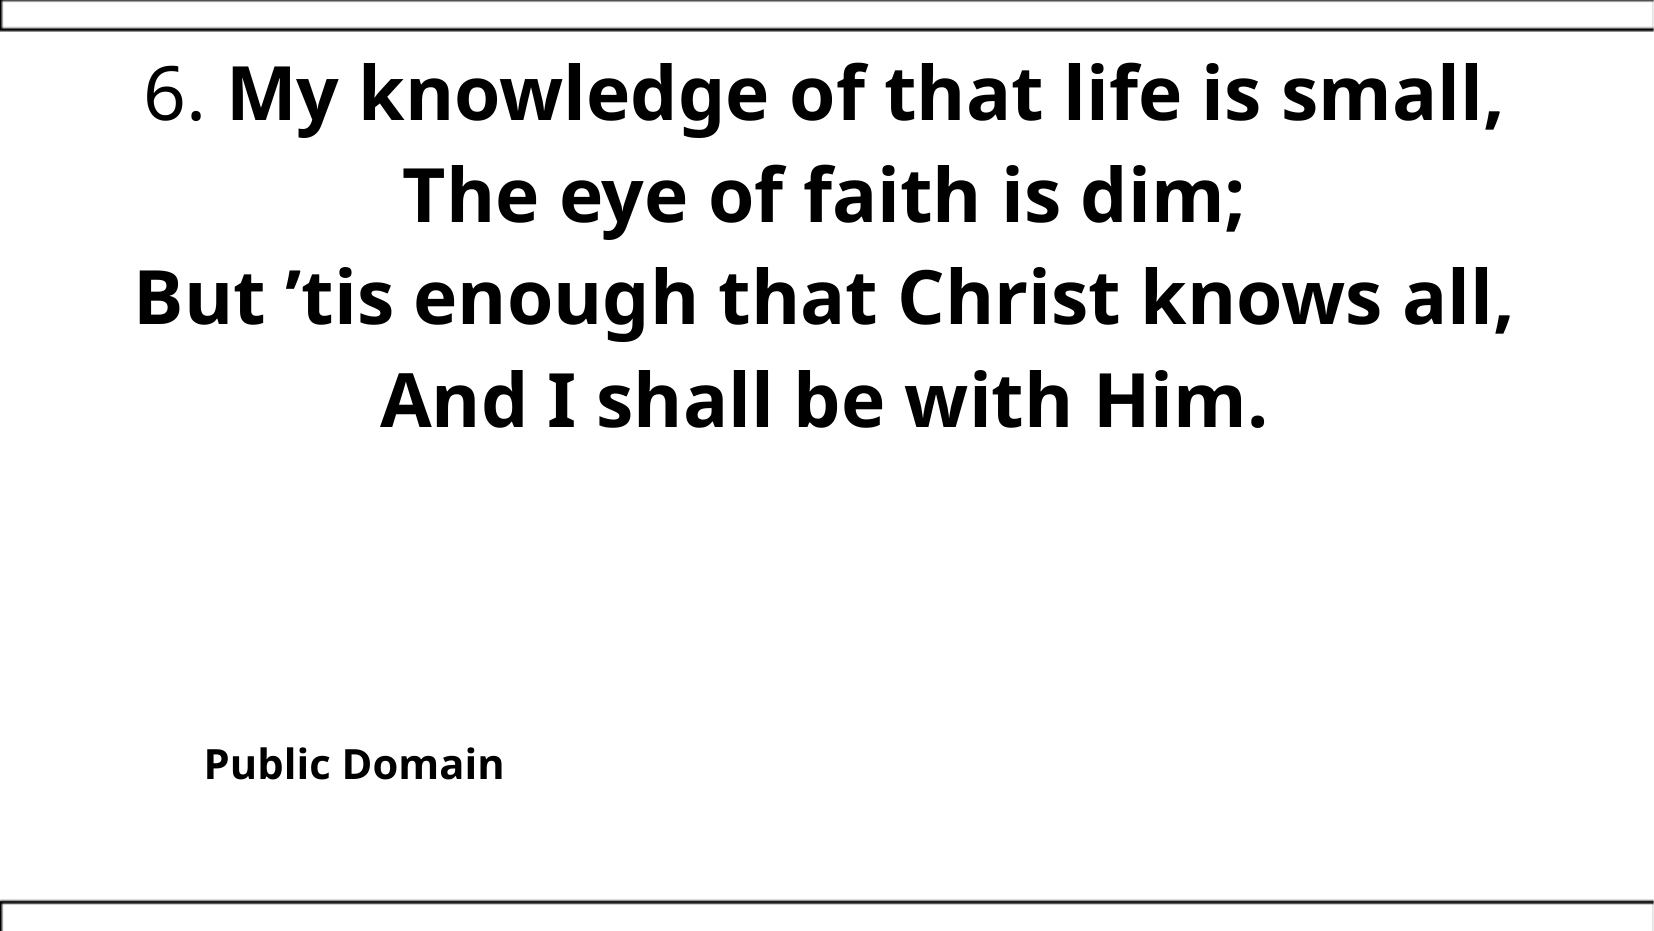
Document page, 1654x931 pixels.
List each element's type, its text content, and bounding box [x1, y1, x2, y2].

picture [0, 0, 1654, 931]
text_box 6. My knowledge of that life is small, The eye of faith is dim; But ’tis enough that Christ knows all, And I shall be with Him. Public Domain [60, 32, 1591, 781]
